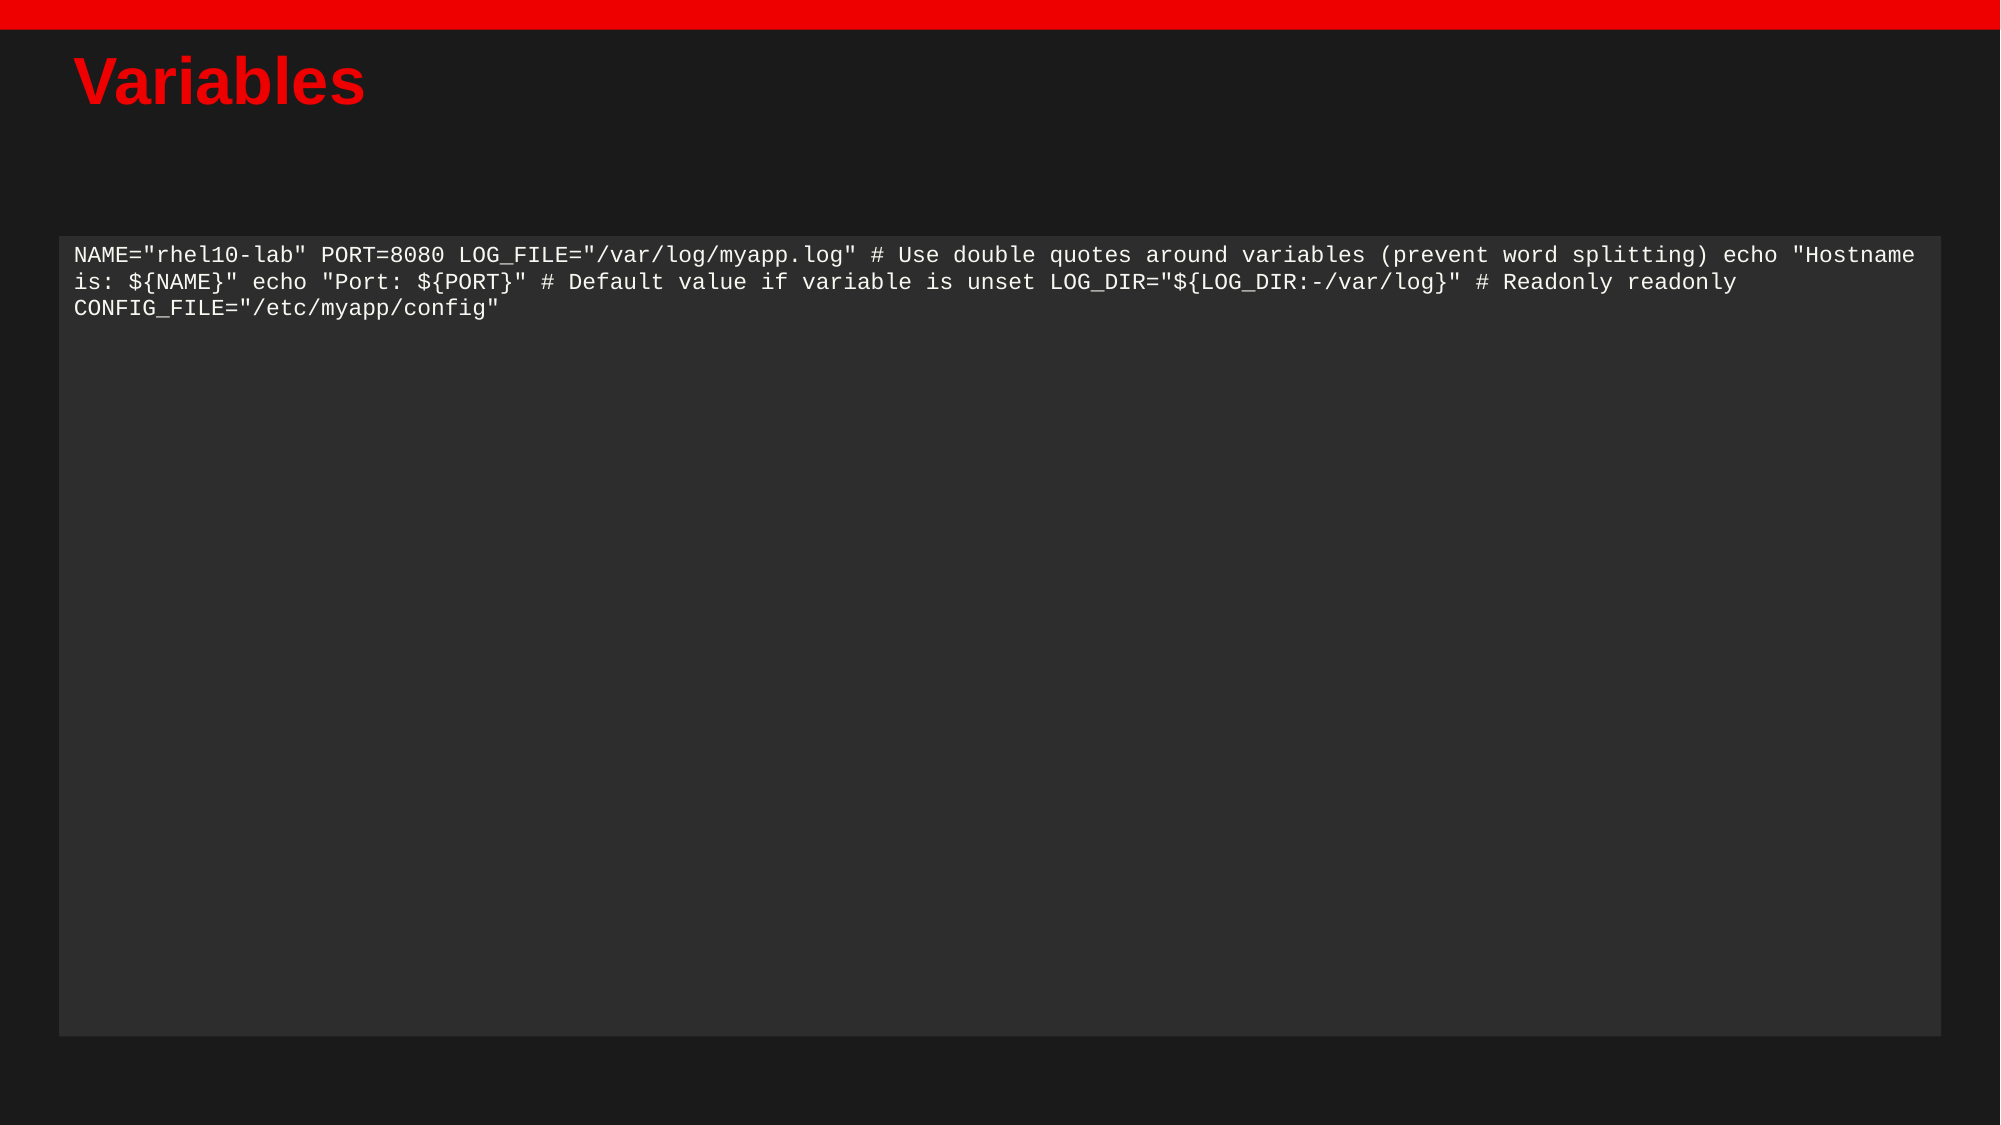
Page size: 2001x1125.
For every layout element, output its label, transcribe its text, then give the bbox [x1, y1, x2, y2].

text_box [0, 0, 2001, 30]
text_box Variables [59, 36, 1942, 208]
text_box NAME="rhel10-lab" PORT=8080 LOG_FILE="/var/log/myapp.log" # Use double quotes around variables (prevent word splitting) echo "Hostname is: ${NAME}" echo "Port: ${PORT}" # Default value if variable is unset LOG_DIR="${LOG_DIR:-/var/log}" # Readonly readonly CONFIG_FILE="/etc/myapp/config" [59, 236, 1942, 1037]
